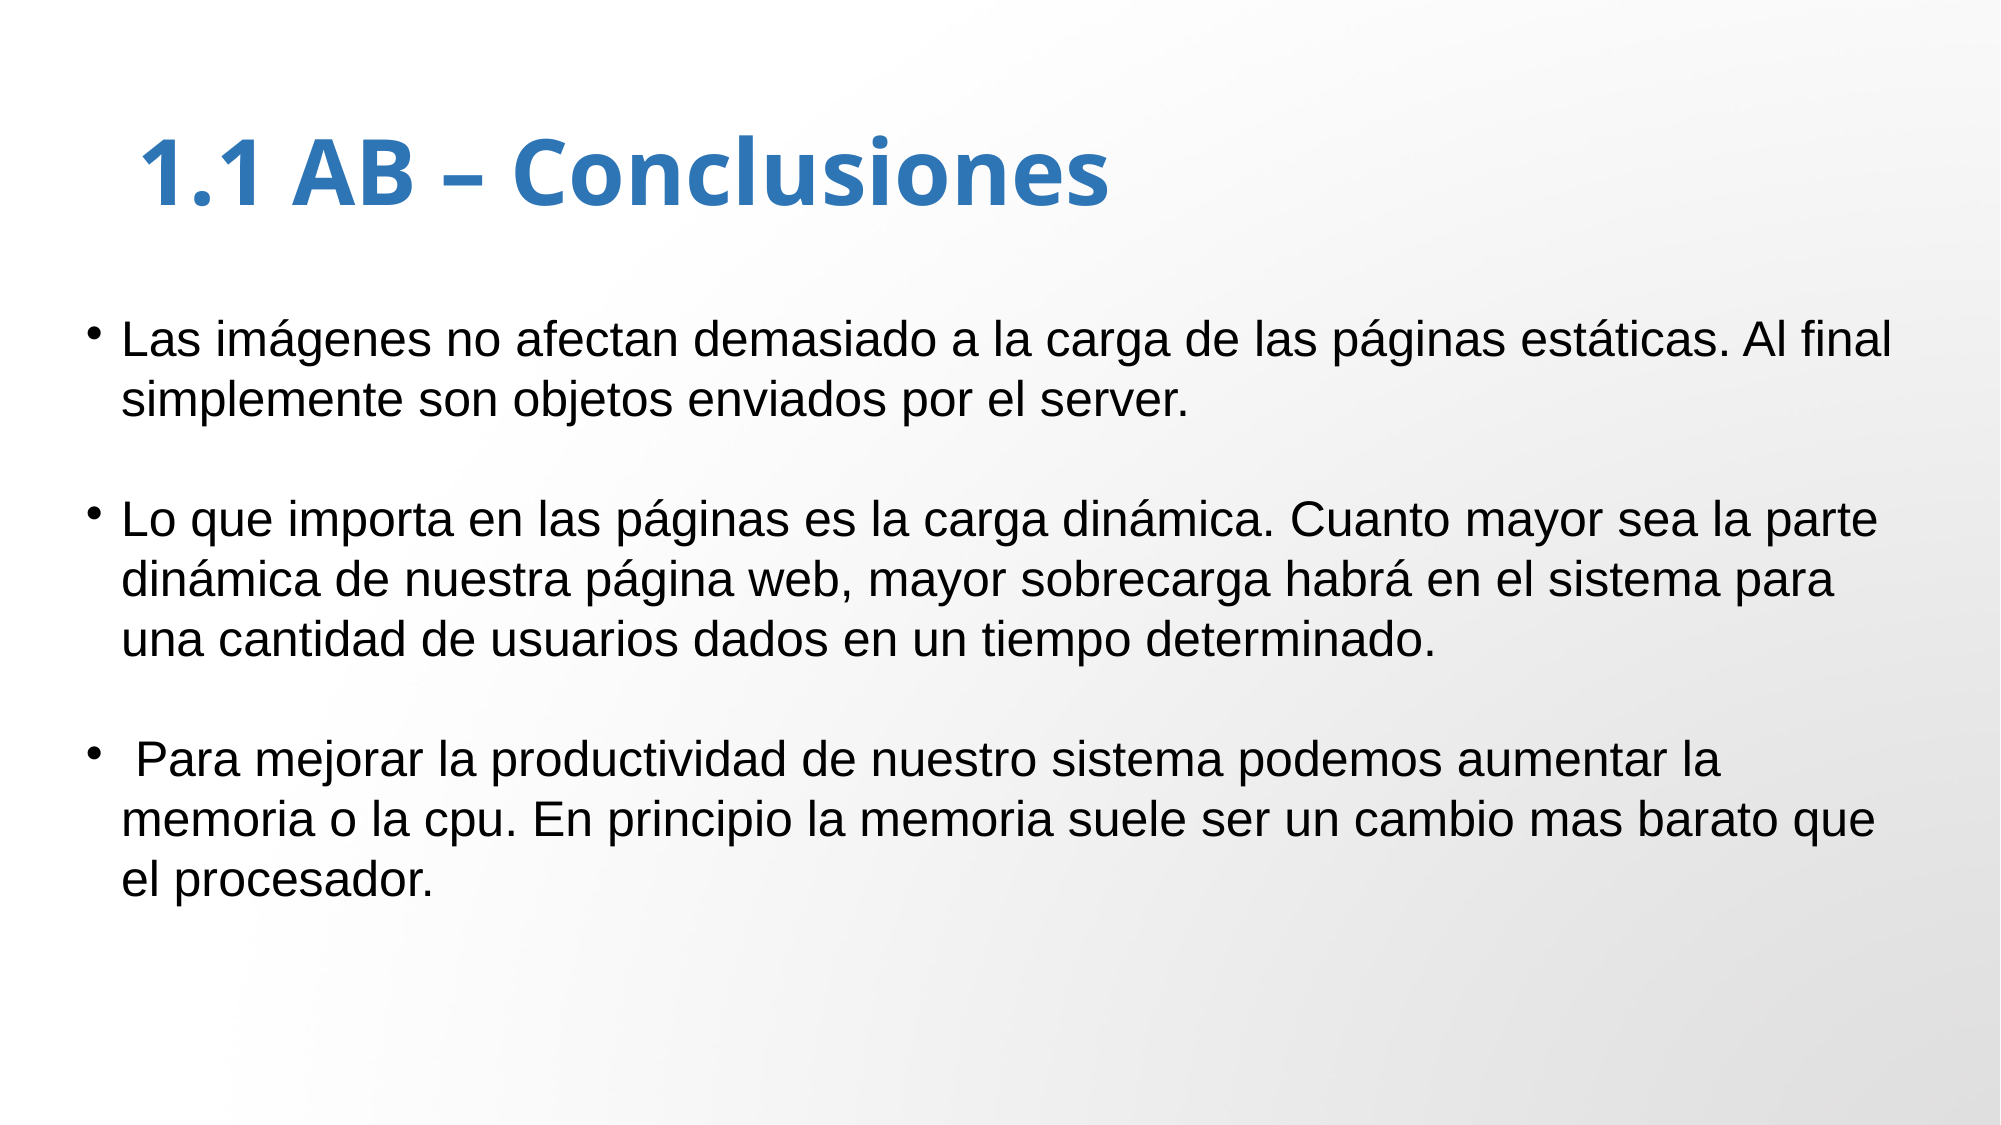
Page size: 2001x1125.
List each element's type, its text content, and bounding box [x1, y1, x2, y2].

text_box Las imágenes no afectan demasiado a la carga de las páginas estáticas. Al final simplemente son objetos enviados por el server. Lo que importa en las páginas es la carga dinámica. Cuanto mayor sea la parte dinámica de nuestra página web, mayor sobrecarga habrá en el sistema para una cantidad de usuarios dados en un tiempo determinado. Para mejorar la productividad de nuestro sistema podemos aumentar la memoria o la cpu. En principio la memoria suele ser un cambio mas barato que el procesador. [70, 299, 1937, 816]
picture [0, 0, 2001, 1125]
text_box 1.1 AB – Conclusiones [137, 59, 1863, 278]
